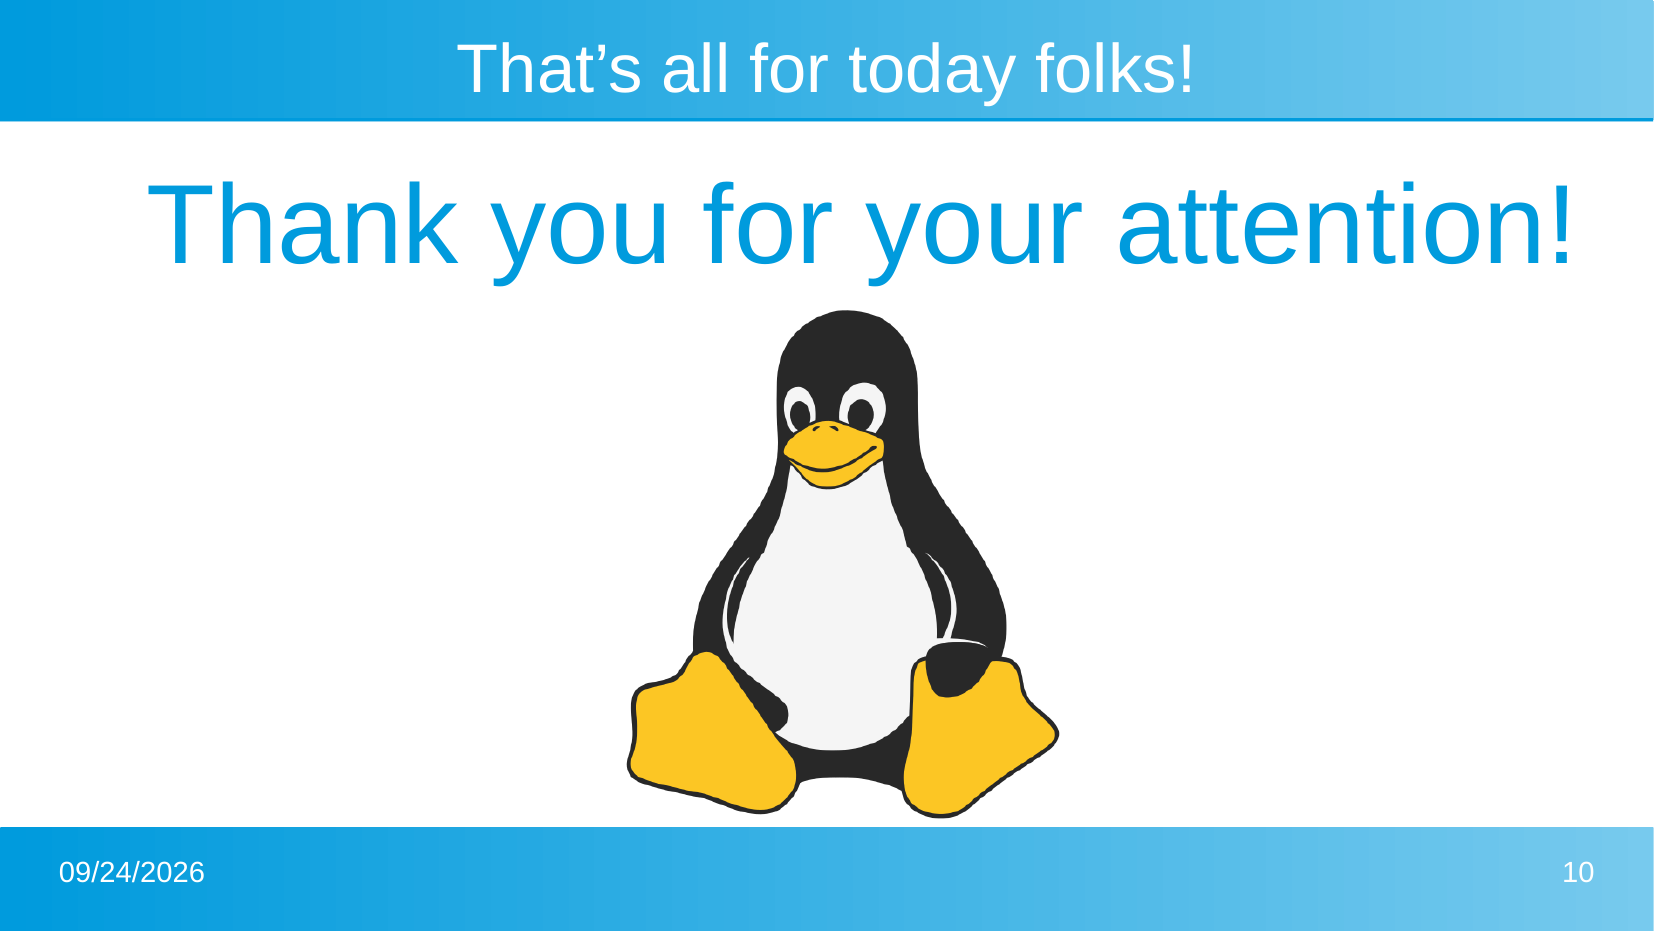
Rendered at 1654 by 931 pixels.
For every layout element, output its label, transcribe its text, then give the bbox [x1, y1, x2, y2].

picture [617, 303, 1068, 826]
title That’s all for today folks! [59, 29, 1595, 84]
list Thank you for your attention! [59, 84, 1595, 188]
